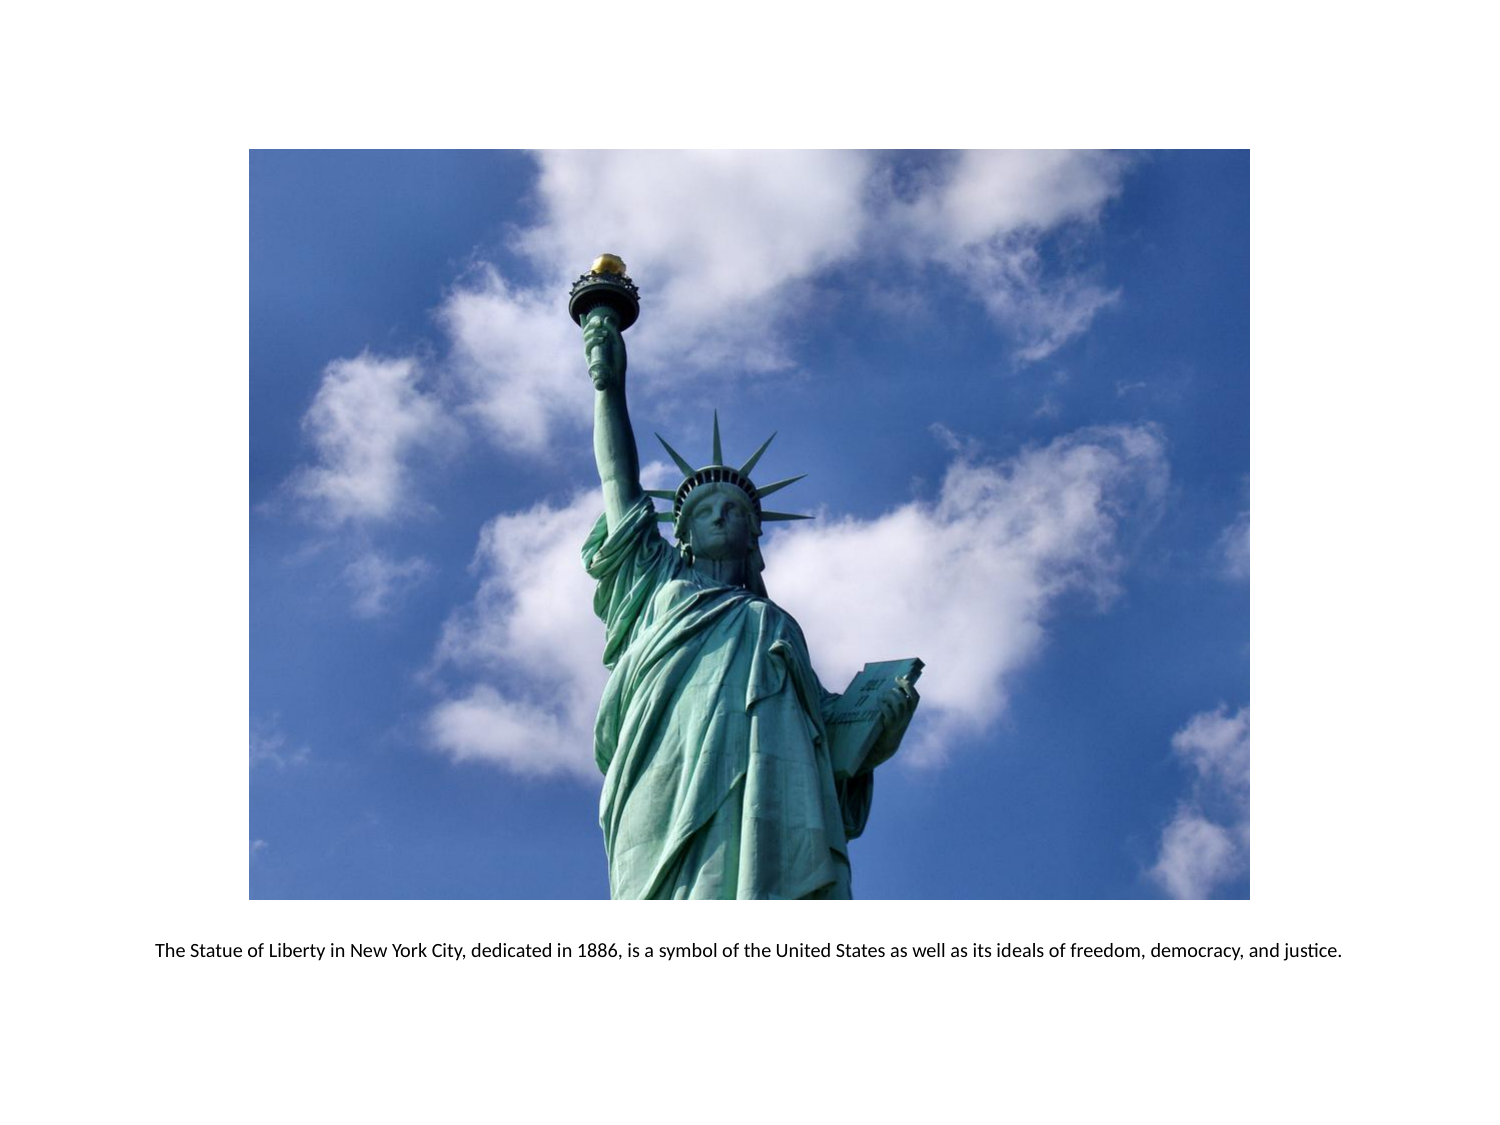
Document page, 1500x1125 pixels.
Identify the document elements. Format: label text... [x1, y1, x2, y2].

text_box The Statue of Liberty in New York City, dedicated in 1886, is a symbol of the United States as well as its ideals of freedom, democracy, and justice. [140, 929, 1360, 969]
picture [249, 149, 1250, 900]
